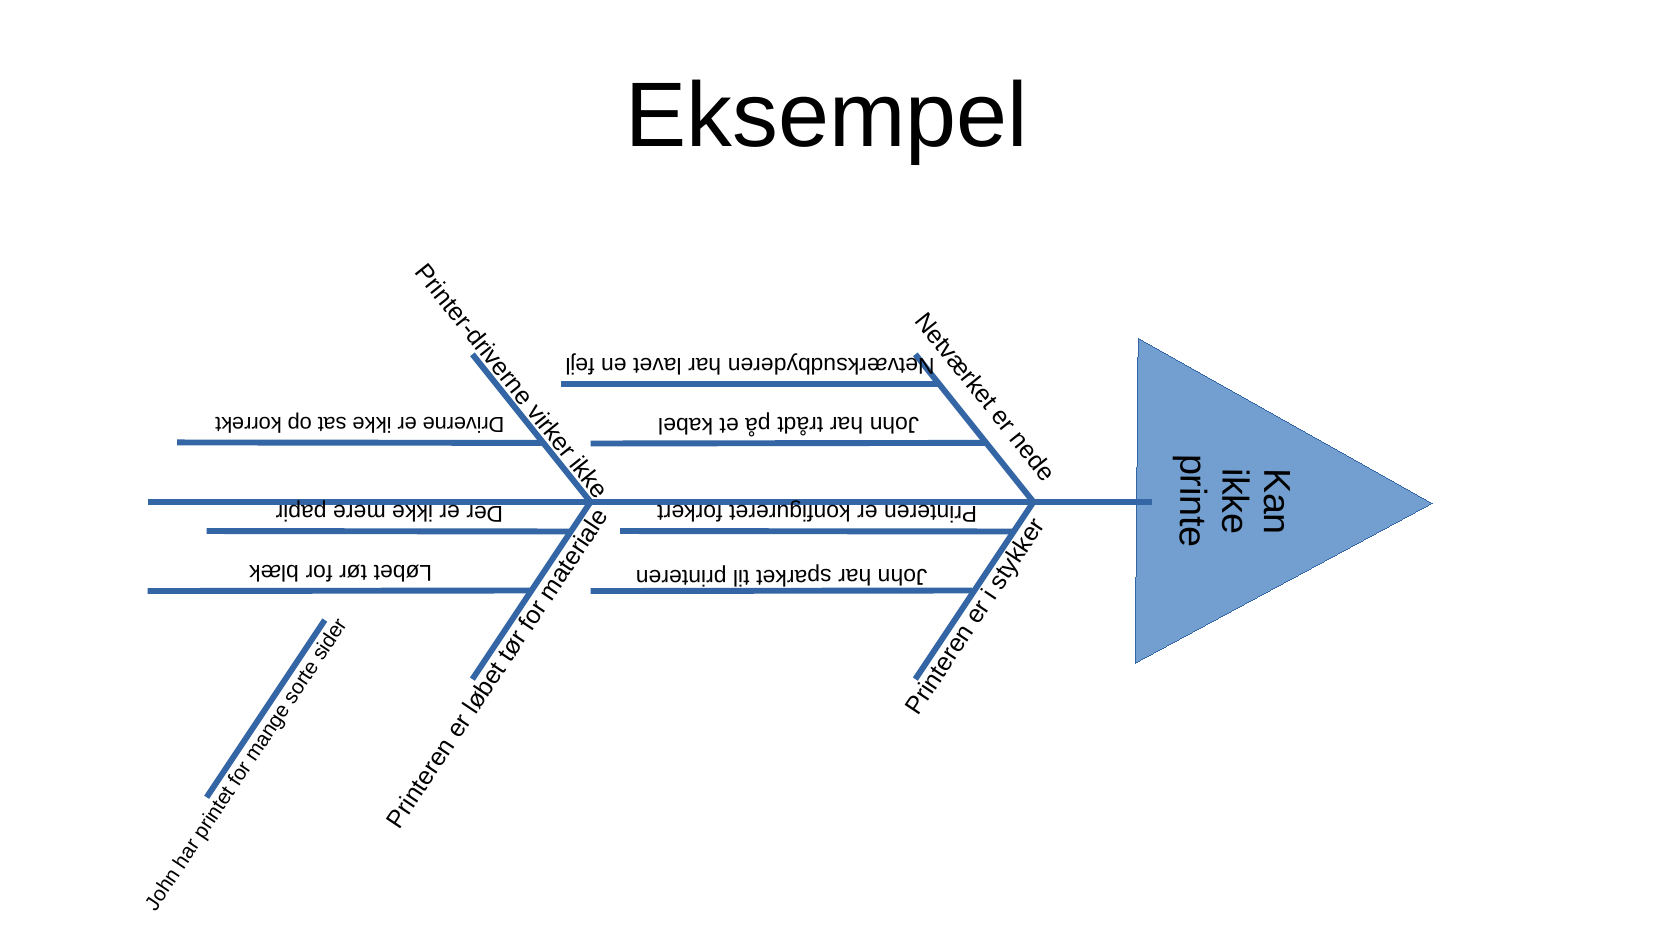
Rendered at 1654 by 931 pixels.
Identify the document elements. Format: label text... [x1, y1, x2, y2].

text_box Kan ikke printe [1135, 338, 1433, 664]
title Eksempel [82, 37, 1571, 193]
